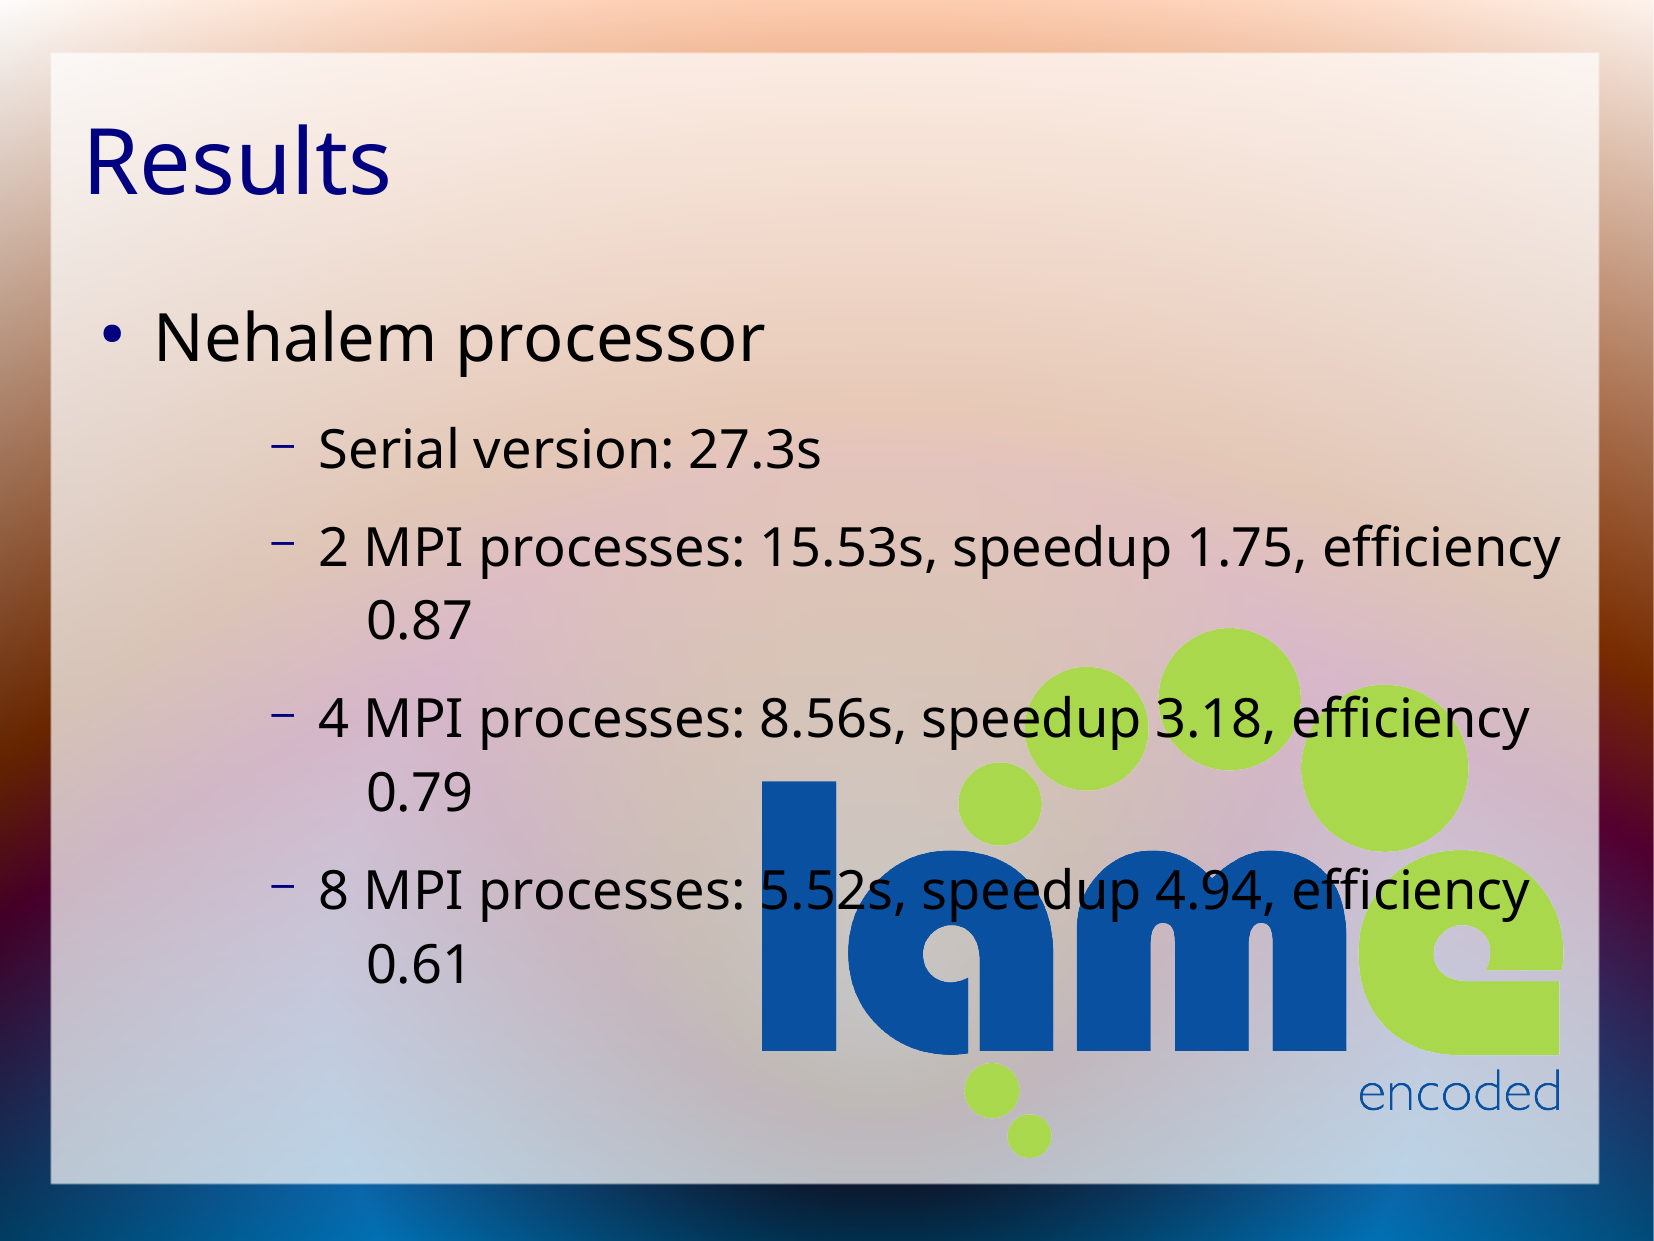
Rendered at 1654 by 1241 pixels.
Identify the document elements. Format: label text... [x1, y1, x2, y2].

picture [0, 0, 1654, 1241]
list Nehalem processor Serial version: 27.3s 2 MPI processes: 15.53s, speedup 1.75, efficiency 0.87 4 MPI processes: 8.56s, speedup 3.18, efficiency 0.79 8 MPI processes: 5.52s, speedup 4.94, efficiency 0.61 [82, 290, 1571, 1019]
title Results [82, 62, 1571, 256]
